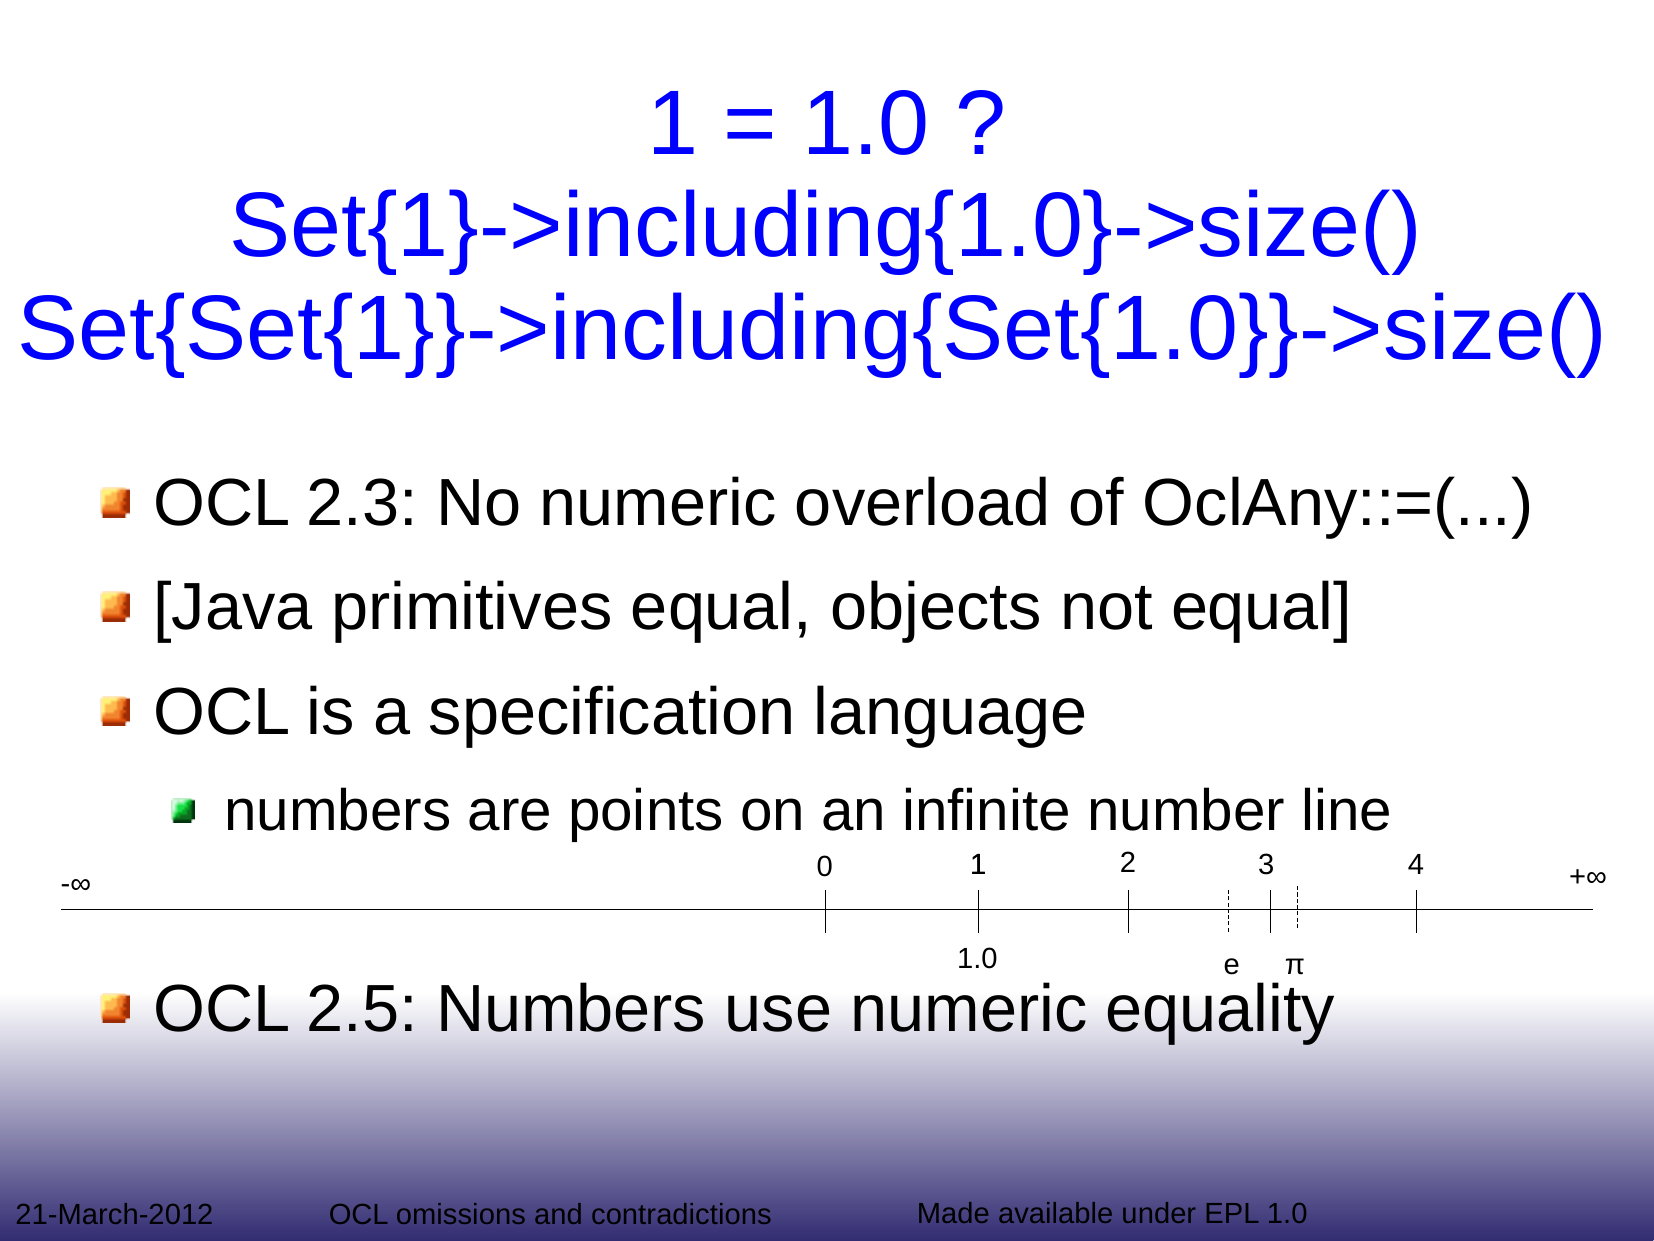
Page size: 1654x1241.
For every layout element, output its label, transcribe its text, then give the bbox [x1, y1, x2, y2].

title 1 = 1.0 ? Set{1}->including{1.0}->size() Set{Set{1}}->including{Set{1.0}}->size() [0, 71, 1654, 379]
text_box π [1270, 940, 1332, 988]
text_box -∞ [45, 859, 131, 908]
list OCL 2.3: No numeric overload of OclAny::=(...) [Java primitives equal, objects not equal] OCL is a specification language numbers are points on an infinite number line OCL 2.5: Numbers use numeric equality [82, 465, 1571, 1109]
text_box 1 [955, 840, 1017, 889]
text_box +∞ [1554, 852, 1639, 900]
text_box 1.0 [942, 934, 1047, 982]
text_box 4 [1393, 840, 1455, 889]
text_box e [1208, 940, 1270, 988]
text_box 3 [1243, 840, 1305, 889]
text_box 0 [801, 842, 864, 891]
text_box 2 [1105, 839, 1167, 887]
